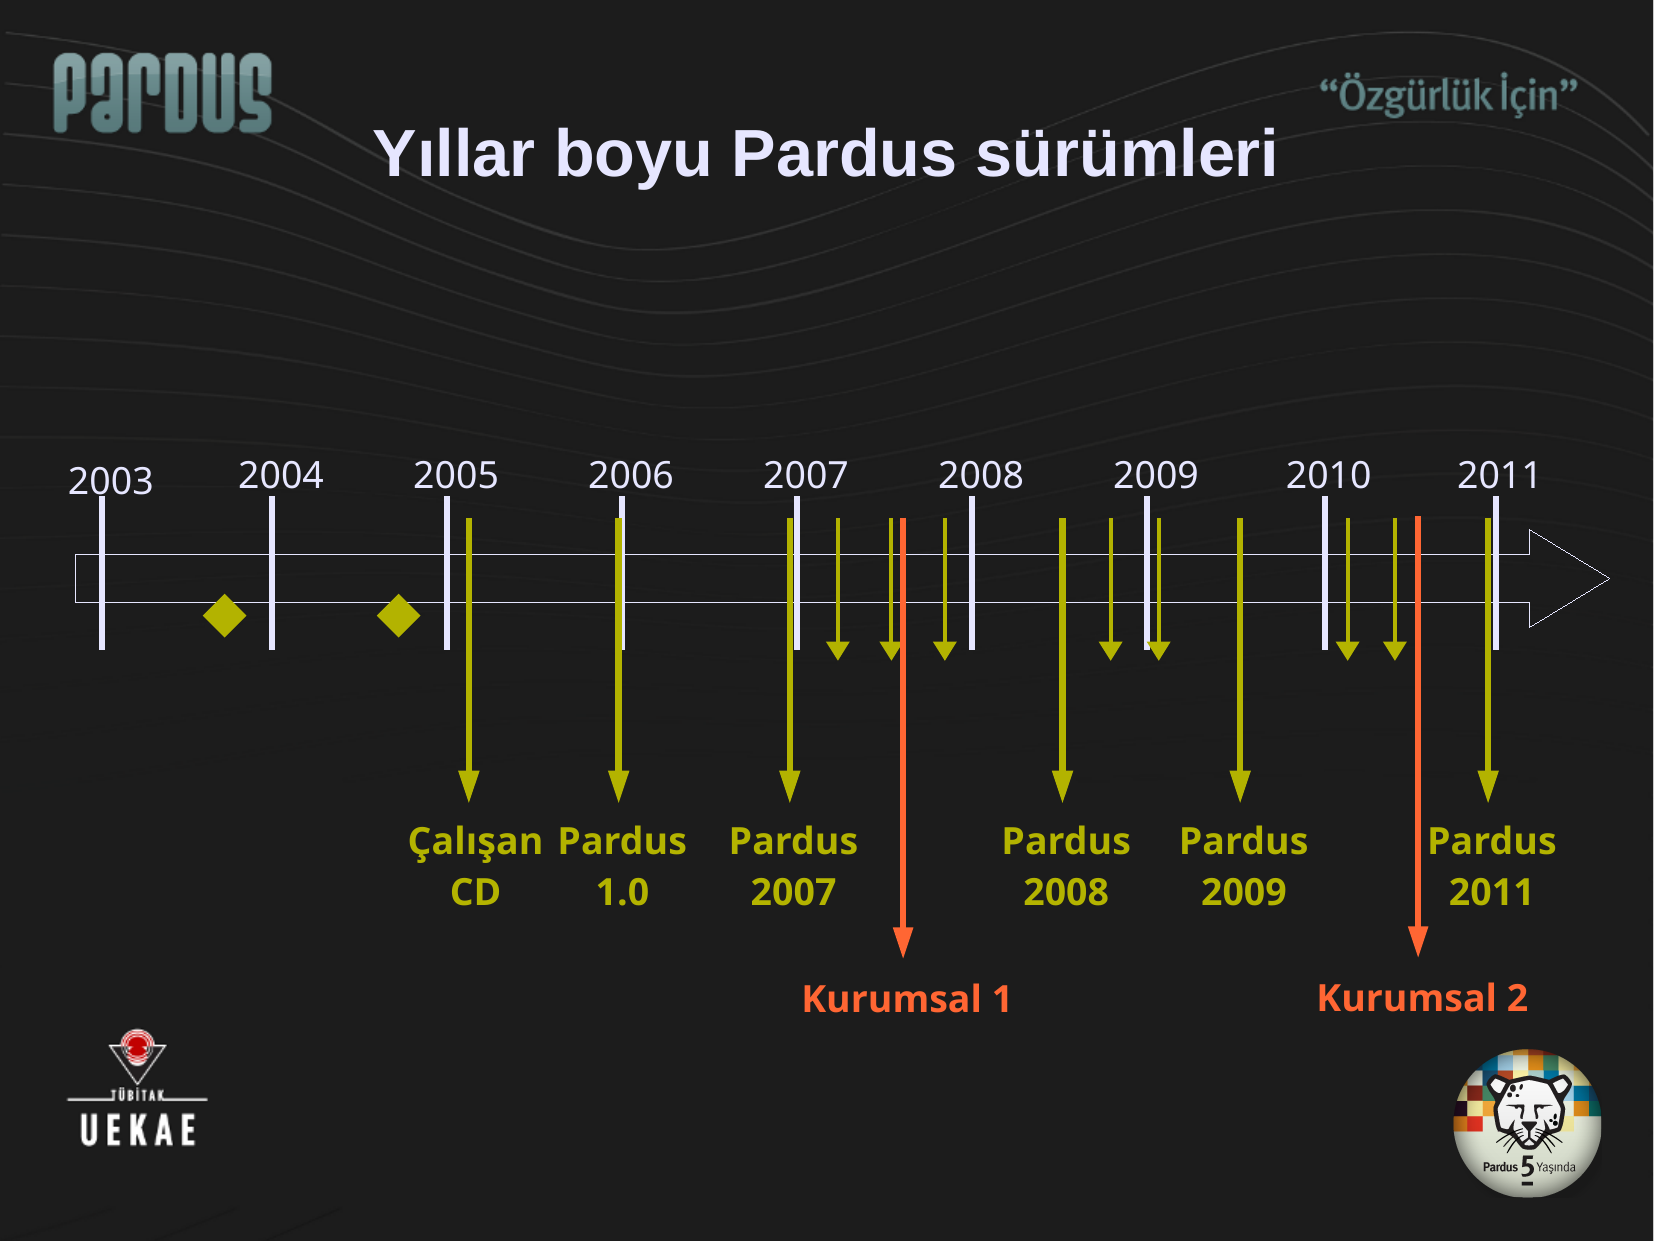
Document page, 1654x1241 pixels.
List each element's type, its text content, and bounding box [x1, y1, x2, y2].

text_box 2006 [573, 441, 687, 500]
text_box 2004 [223, 441, 336, 500]
text_box Pardus 2008 [986, 807, 1164, 910]
text_box Pardus 1.0 [542, 807, 713, 910]
text_box 2011 [1442, 441, 1555, 500]
text_box [202, 593, 247, 638]
text_box Pardus 2011 [1412, 807, 1601, 910]
text_box 2008 [923, 441, 1036, 500]
text_box Pardus 2007 [713, 807, 900, 910]
picture [0, 0, 1654, 1241]
text_box 2007 [748, 441, 861, 500]
text_box 2003 [53, 446, 166, 506]
text_box 2009 [1098, 441, 1211, 500]
text_box 2010 [1271, 441, 1384, 500]
text_box 2005 [398, 441, 511, 500]
text_box Kurumsal 2 [1301, 964, 1535, 1108]
text_box Çalışan CD [392, 807, 542, 910]
text_box Pardus 2009 [1164, 807, 1353, 910]
text_box [376, 593, 421, 638]
title Yıllar boyu Pardus sürümleri [368, 49, 1285, 257]
text_box Kurumsal 1 [786, 965, 1020, 1109]
